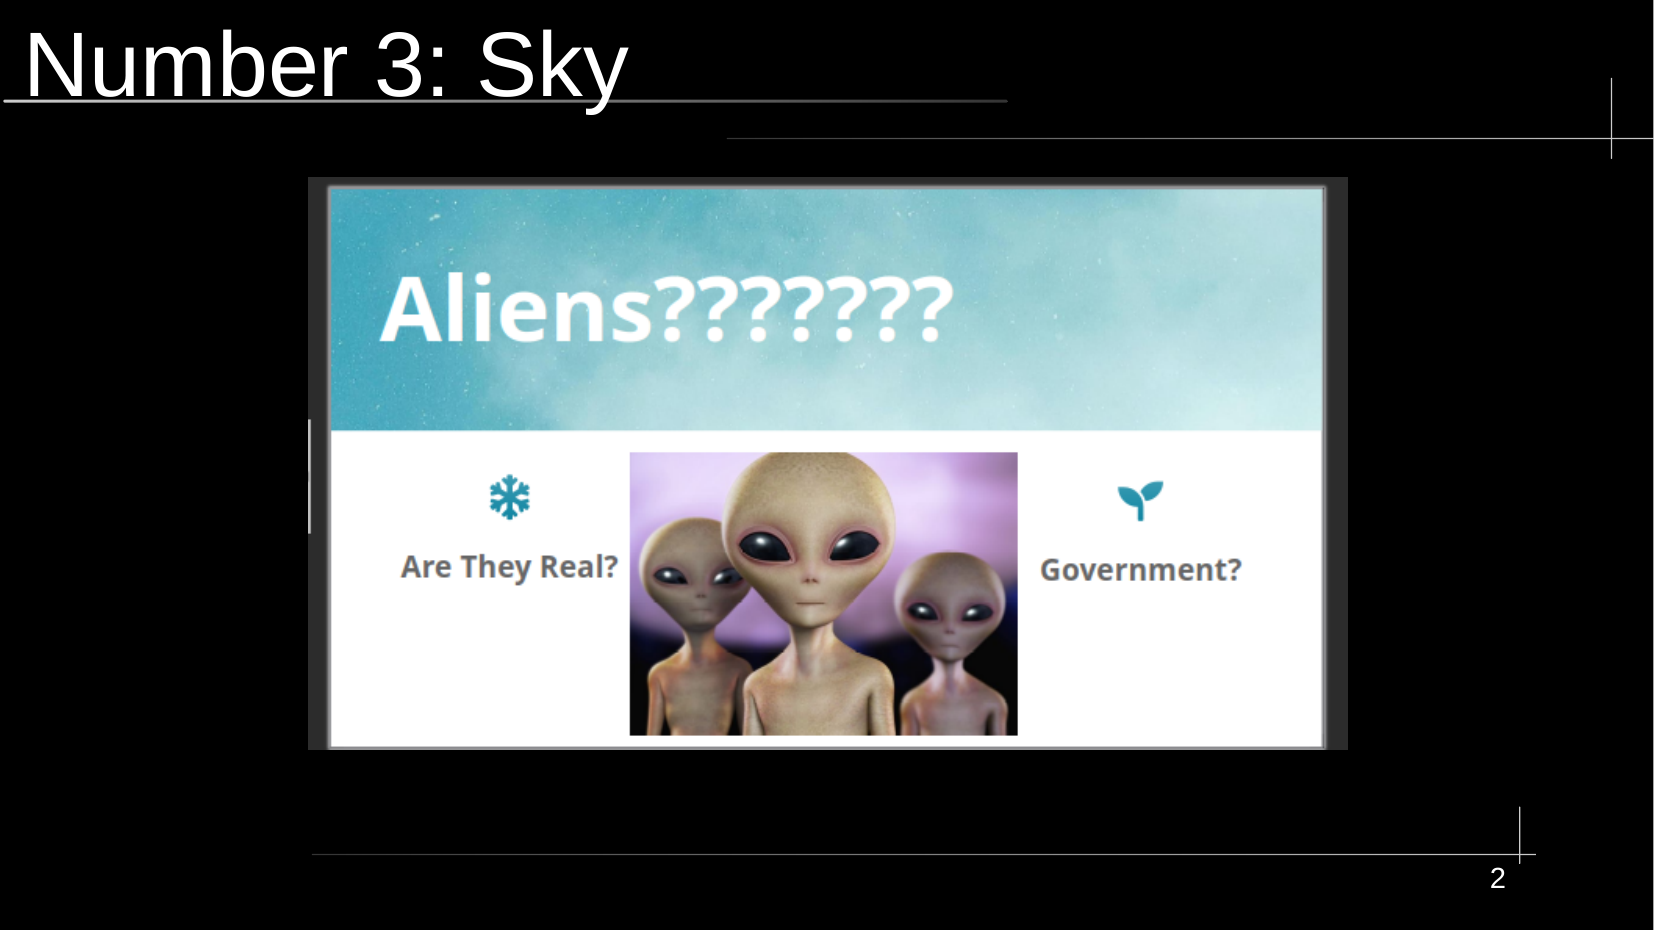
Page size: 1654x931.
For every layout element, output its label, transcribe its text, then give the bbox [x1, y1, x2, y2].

picture [308, 177, 1348, 750]
title Number 3: Sky [23, 11, 1589, 119]
